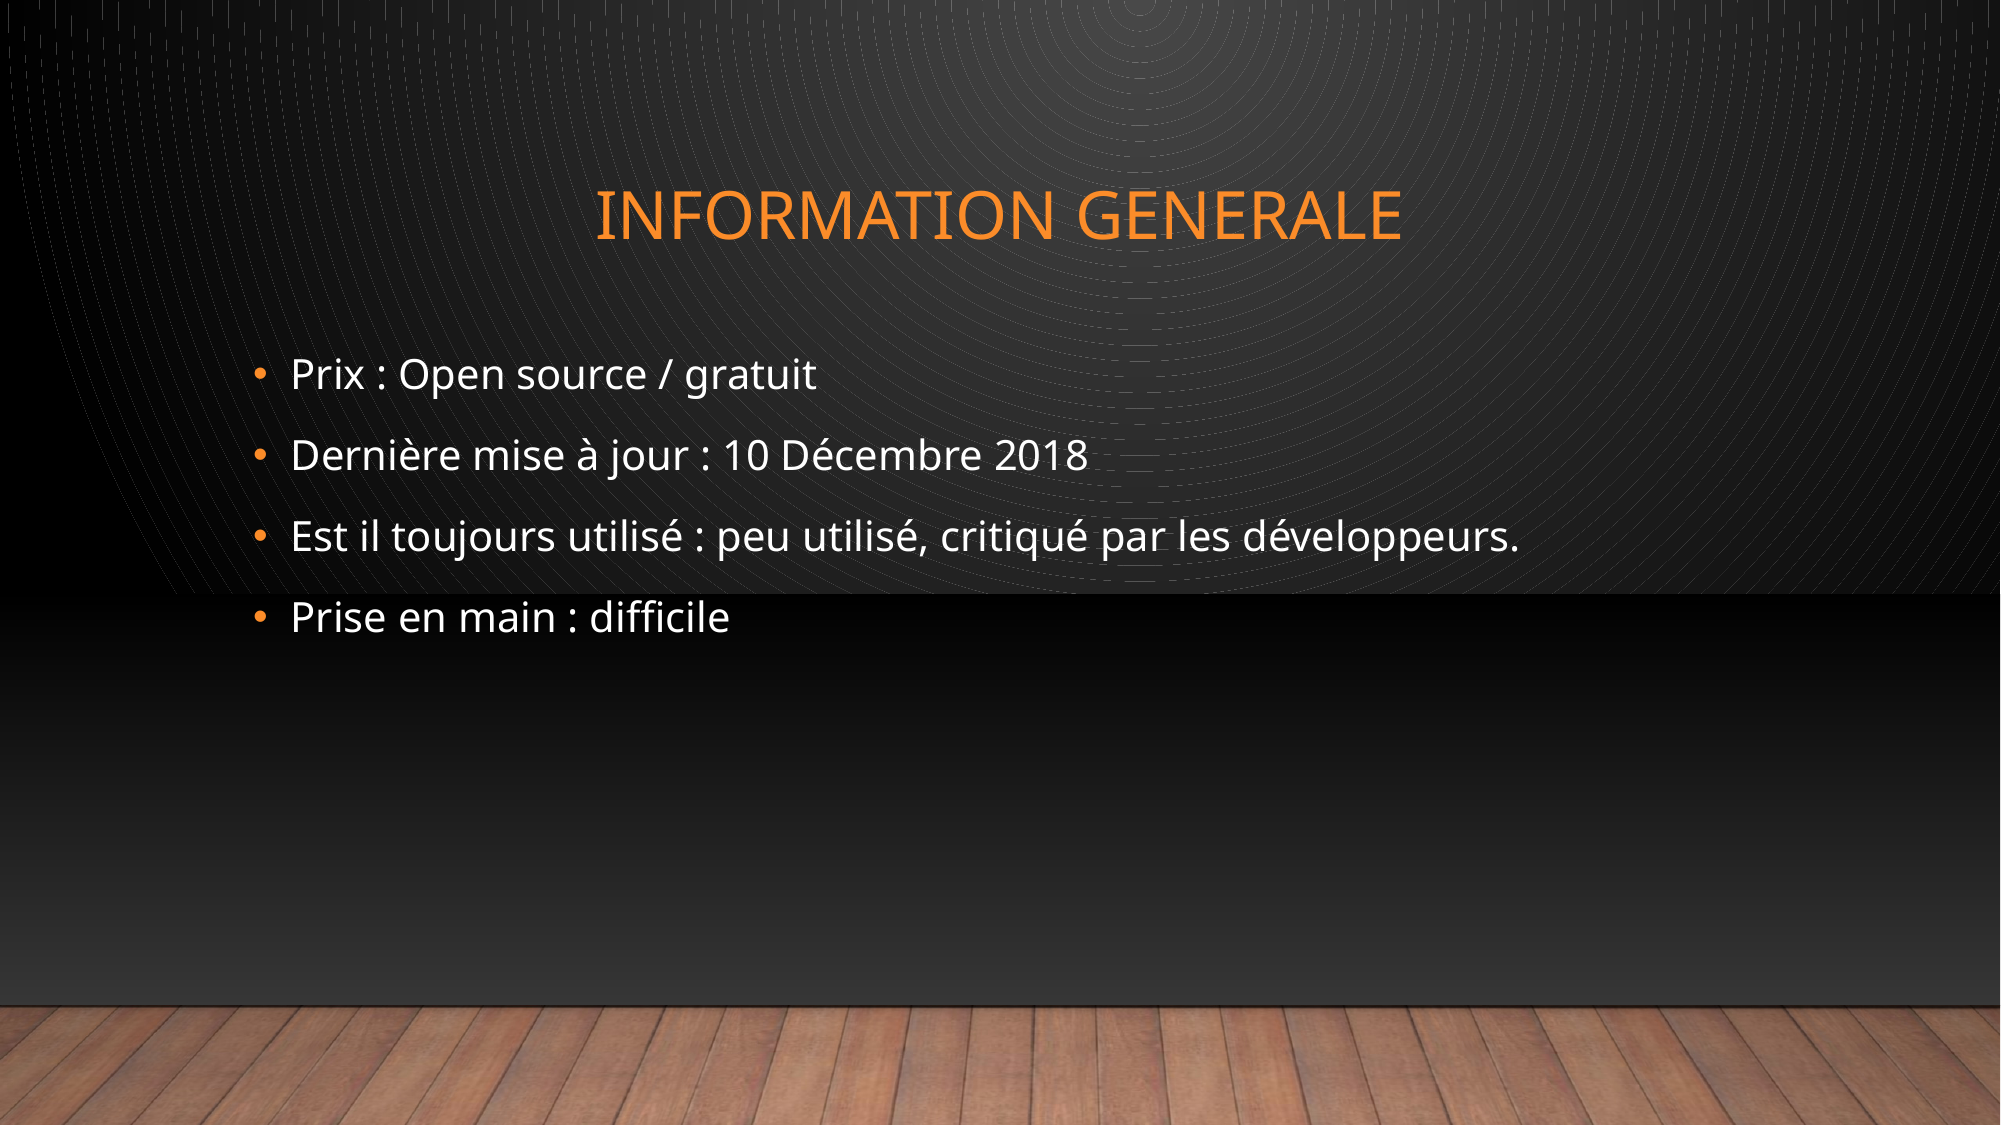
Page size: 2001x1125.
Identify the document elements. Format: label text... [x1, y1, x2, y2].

list Prix : Open source / gratuit Dernière mise à jour : 10 Décembre 2018 Est il toujours utilisé : peu utilisé, critiqué par les développeurs. Prise en main : difficile [238, 330, 1763, 897]
title Information generale [238, 131, 1763, 305]
